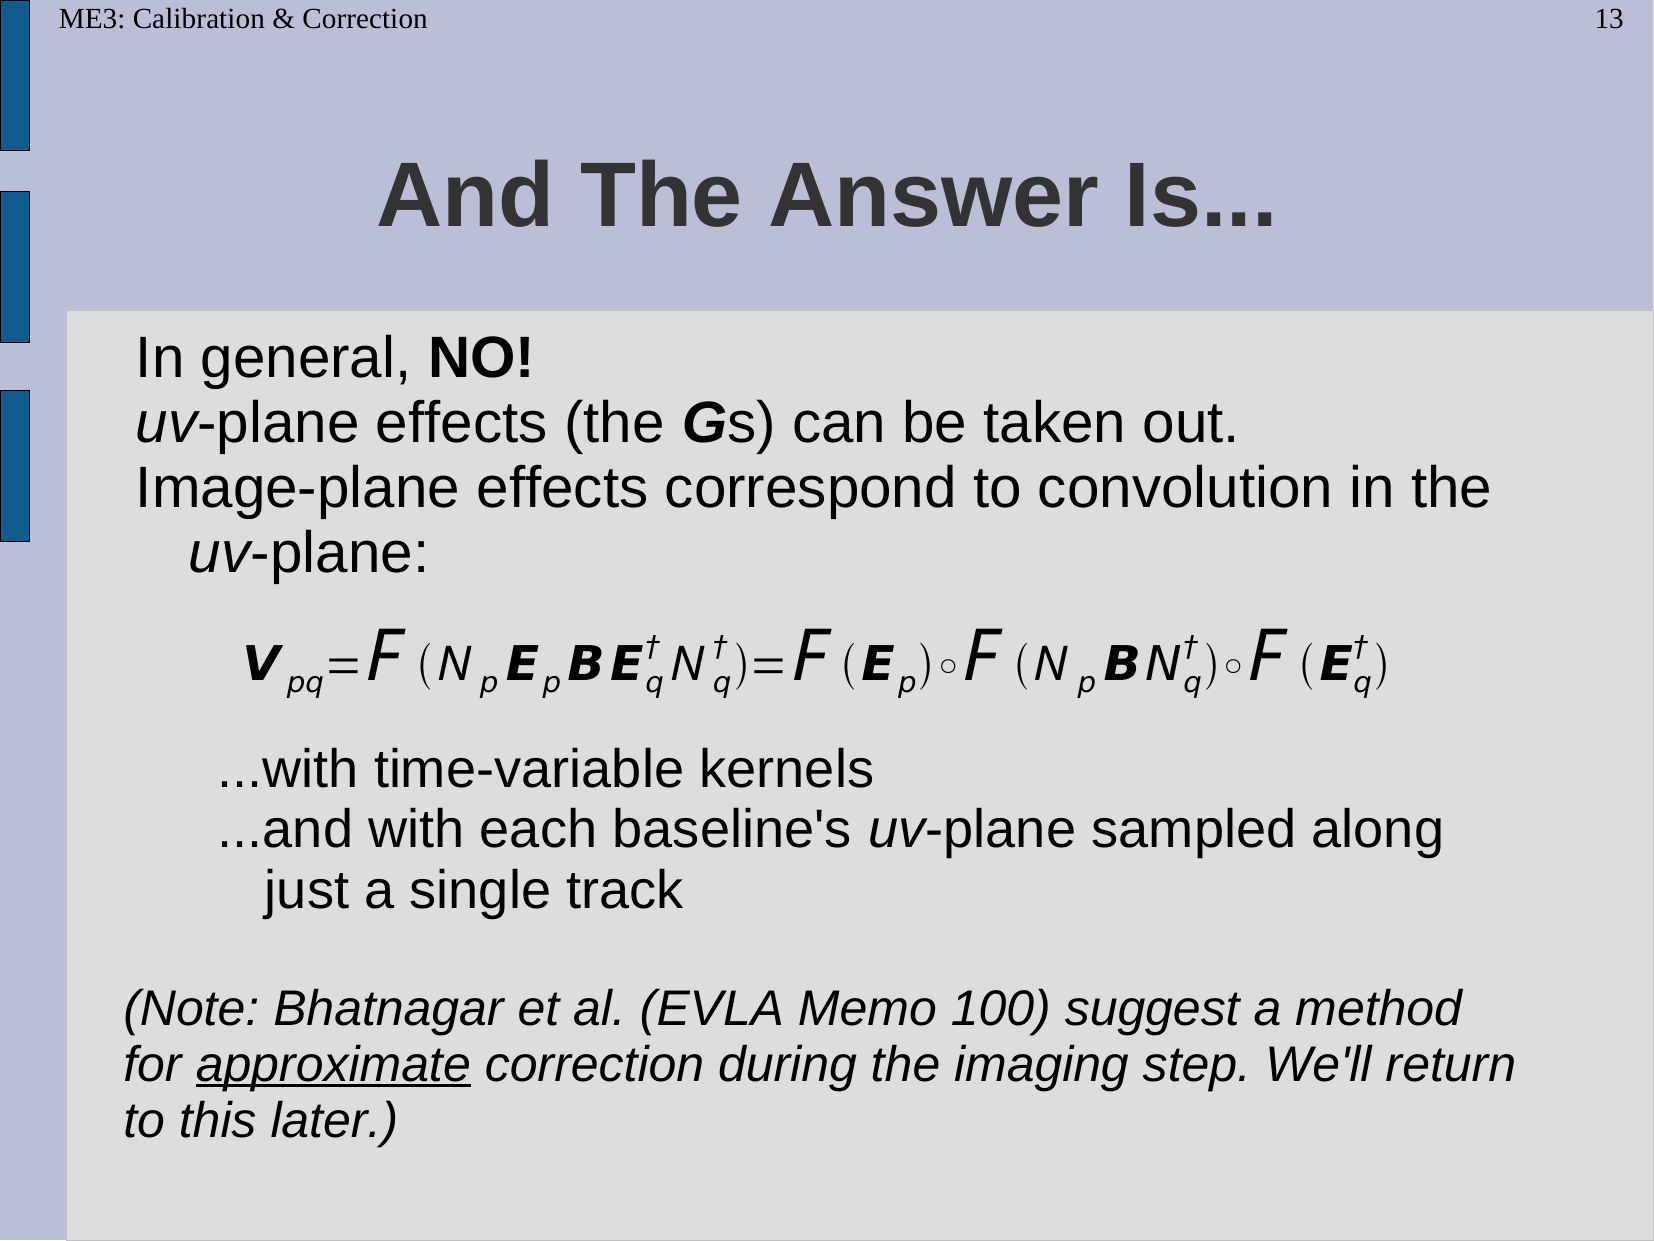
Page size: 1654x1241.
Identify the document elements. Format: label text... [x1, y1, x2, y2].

list In general, NO! uv-plane effects (the Gs) can be taken out. Image-plane effects correspond to convolution in the uv-plane: [118, 324, 1531, 596]
chart [236, 620, 1397, 699]
title And The Answer Is... [121, 91, 1534, 299]
list ...with time-variable kernels ...and with each baseline's uv-plane sampled along just a single track (Note: Bhatnagar et al. (EVLA Memo 100) suggest a method for approximate correction during the imaging step. We'll return to this later.) [123, 738, 1536, 1165]
